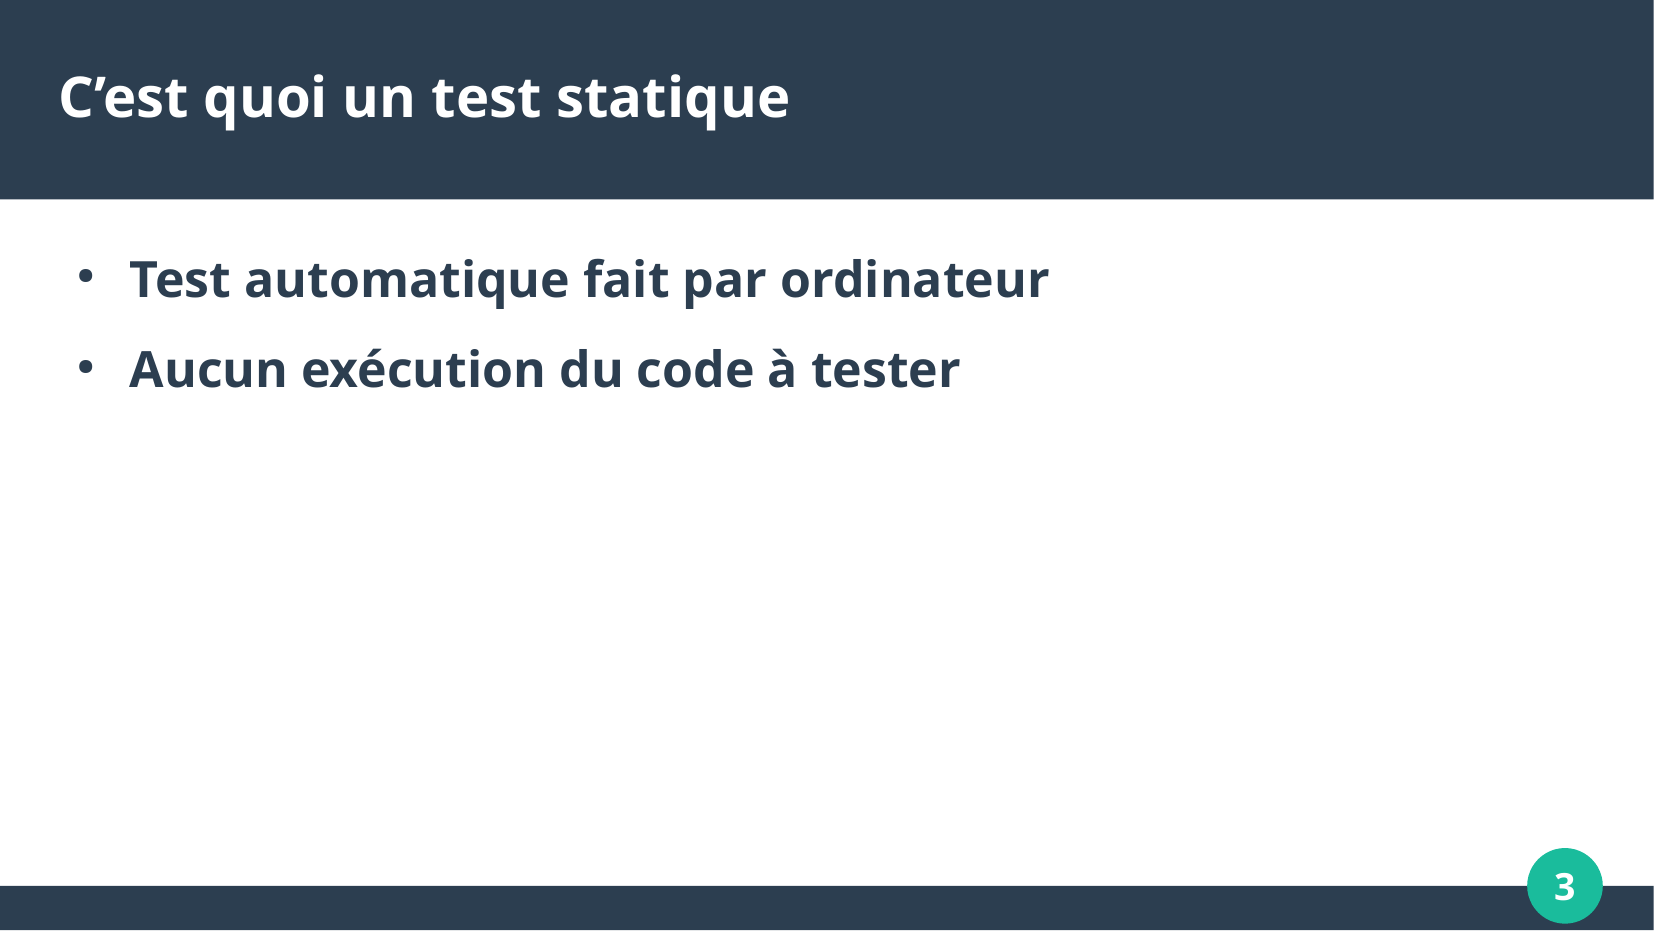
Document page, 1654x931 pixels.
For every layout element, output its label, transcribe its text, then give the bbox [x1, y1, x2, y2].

list Test automatique fait par ordinateur Aucun exécution du code à tester [59, 243, 1595, 864]
title C’est quoi un test statique [59, 37, 1595, 156]
